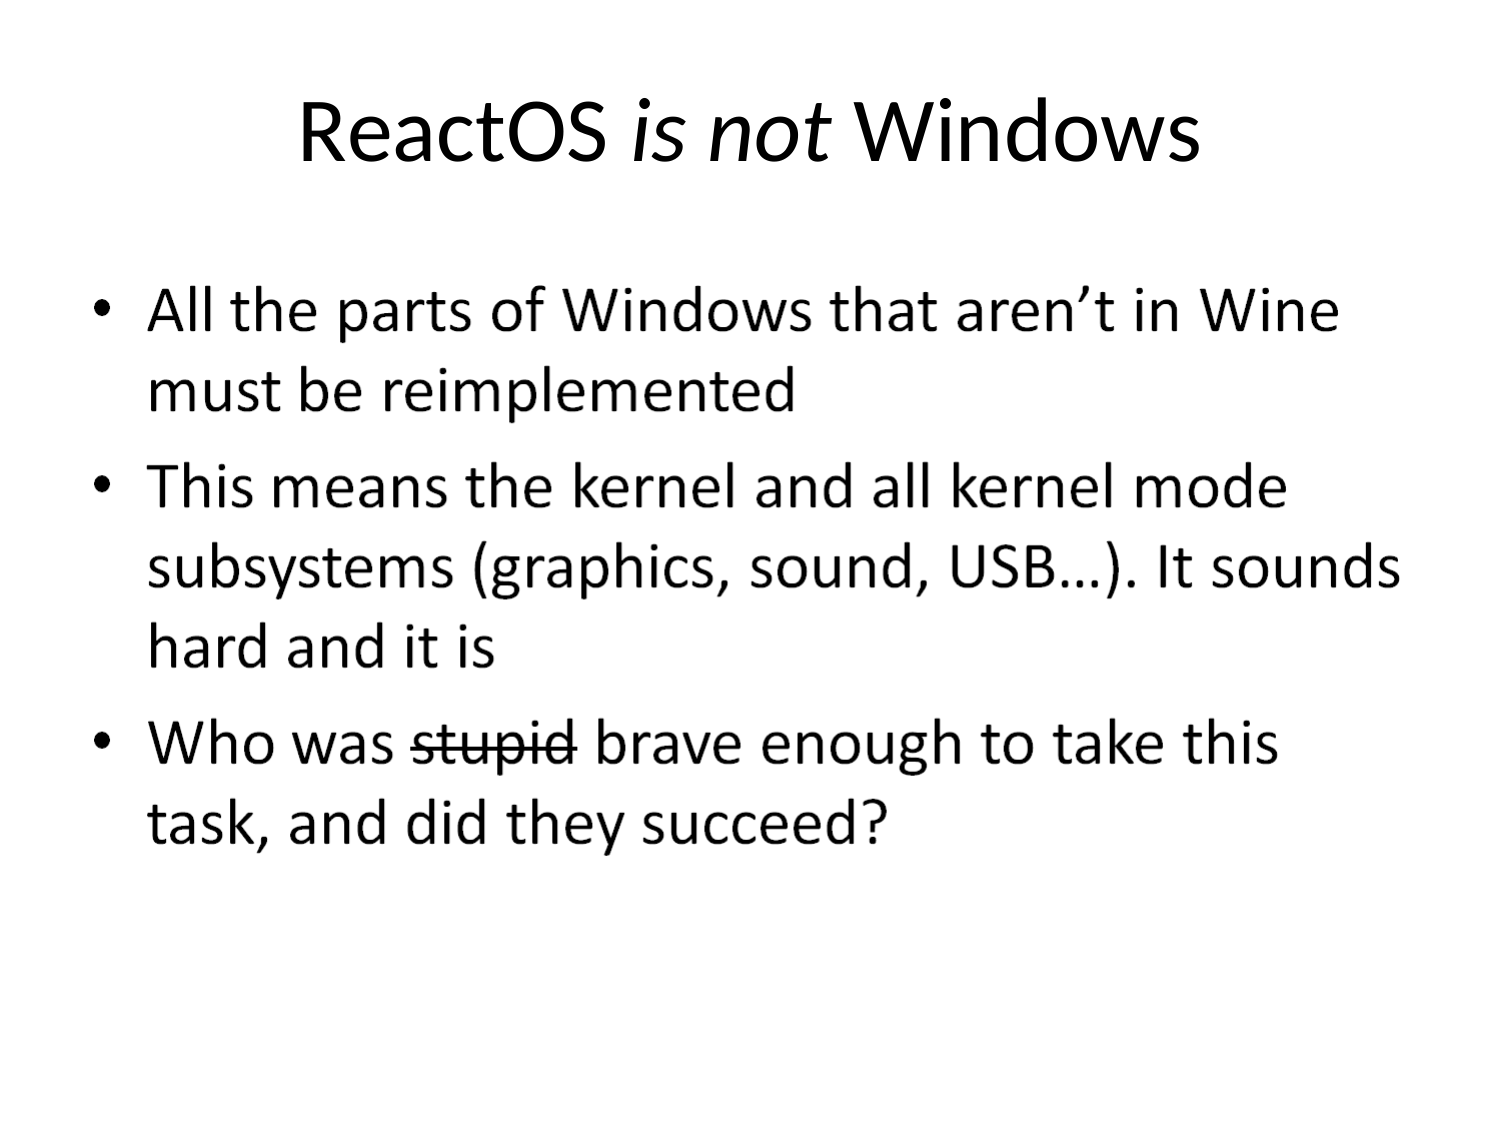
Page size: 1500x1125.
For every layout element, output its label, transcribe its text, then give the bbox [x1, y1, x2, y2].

title ReactOS is not Windows [75, 45, 1426, 233]
text_box [52, 248, 1458, 1007]
